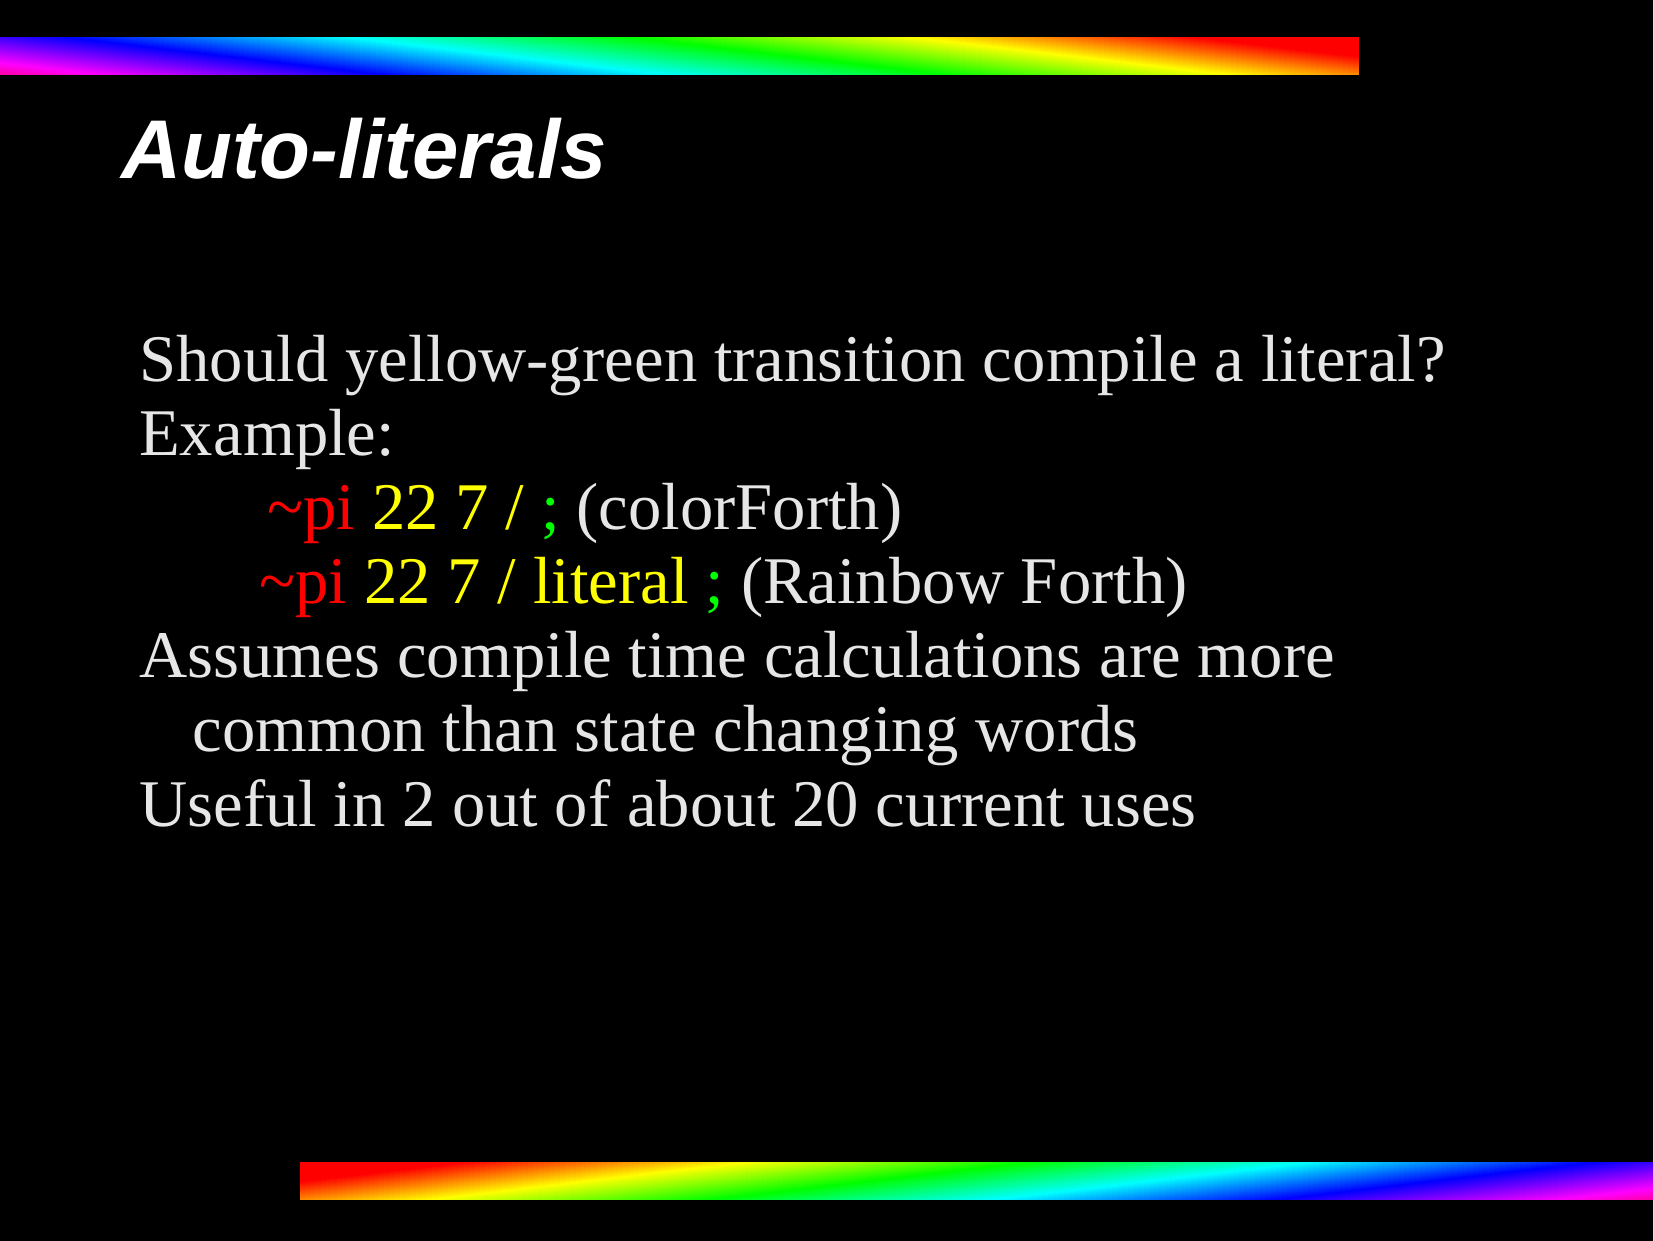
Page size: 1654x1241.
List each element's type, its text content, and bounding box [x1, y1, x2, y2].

list Should yellow-green transition compile a literal? Example: ~pi 22 7 / ; (colorForth) ~pi 22 7 / literal ; (Rainbow Forth) Assumes compile time calculations are more common than state changing words Useful in 2 out of about 20 current uses [121, 322, 1561, 1118]
title Auto-literals [121, 53, 1534, 247]
picture [0, 0, 1654, 1241]
